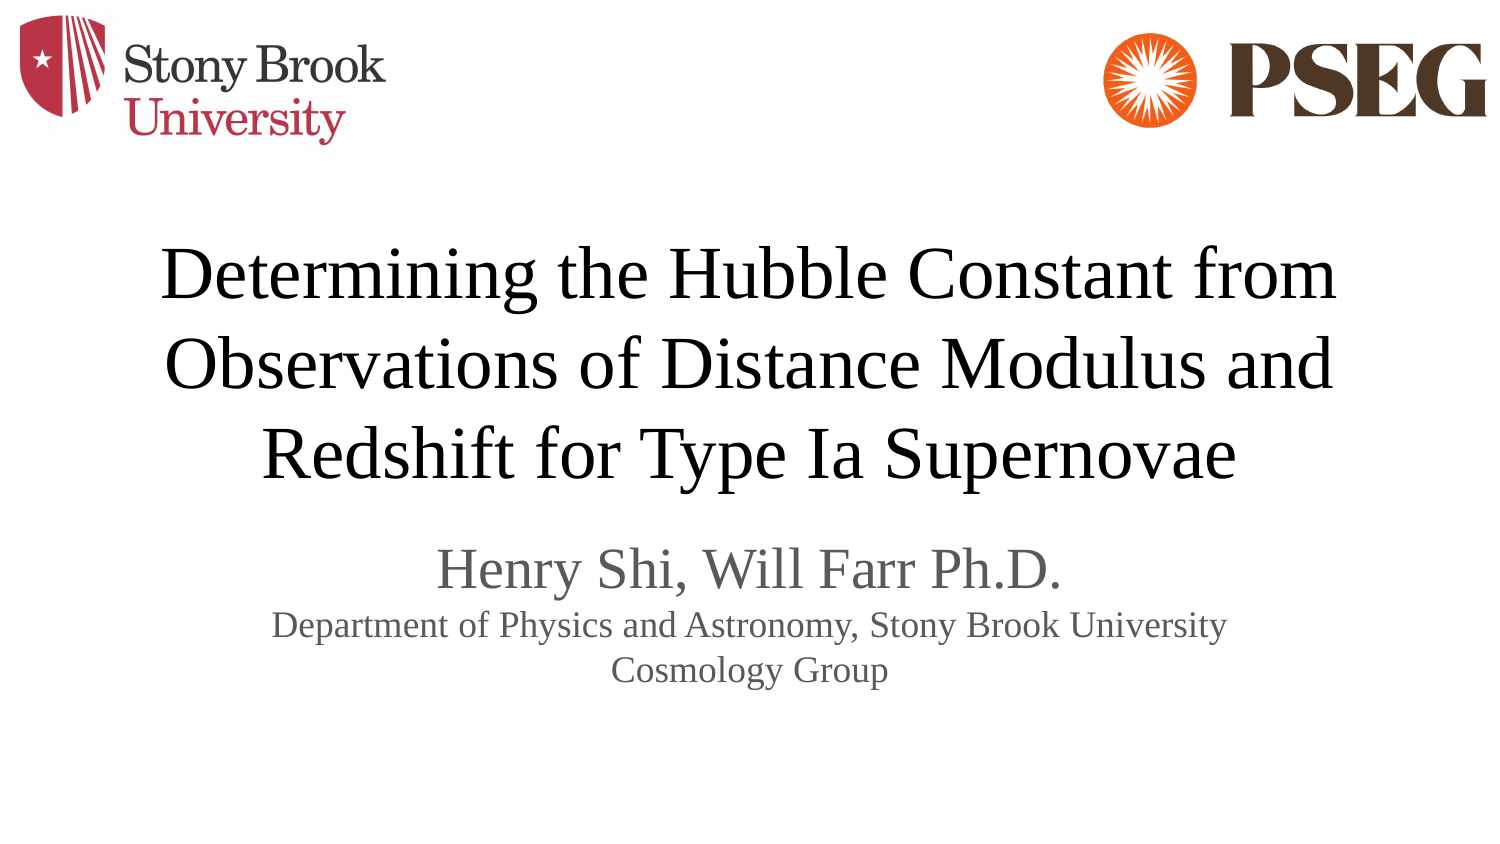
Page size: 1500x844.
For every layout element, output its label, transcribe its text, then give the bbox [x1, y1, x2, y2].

subtitle Henry Shi, Will Farr Ph.D. Department of Physics and Astronomy, Stony Brook University Cosmology Group [51, 514, 1449, 705]
picture [1101, 31, 1491, 131]
title Determining the Hubble Constant from Observations of Distance Modulus and Redshift for Type Ia Supernovae [51, 172, 1449, 509]
picture [9, 9, 398, 153]
